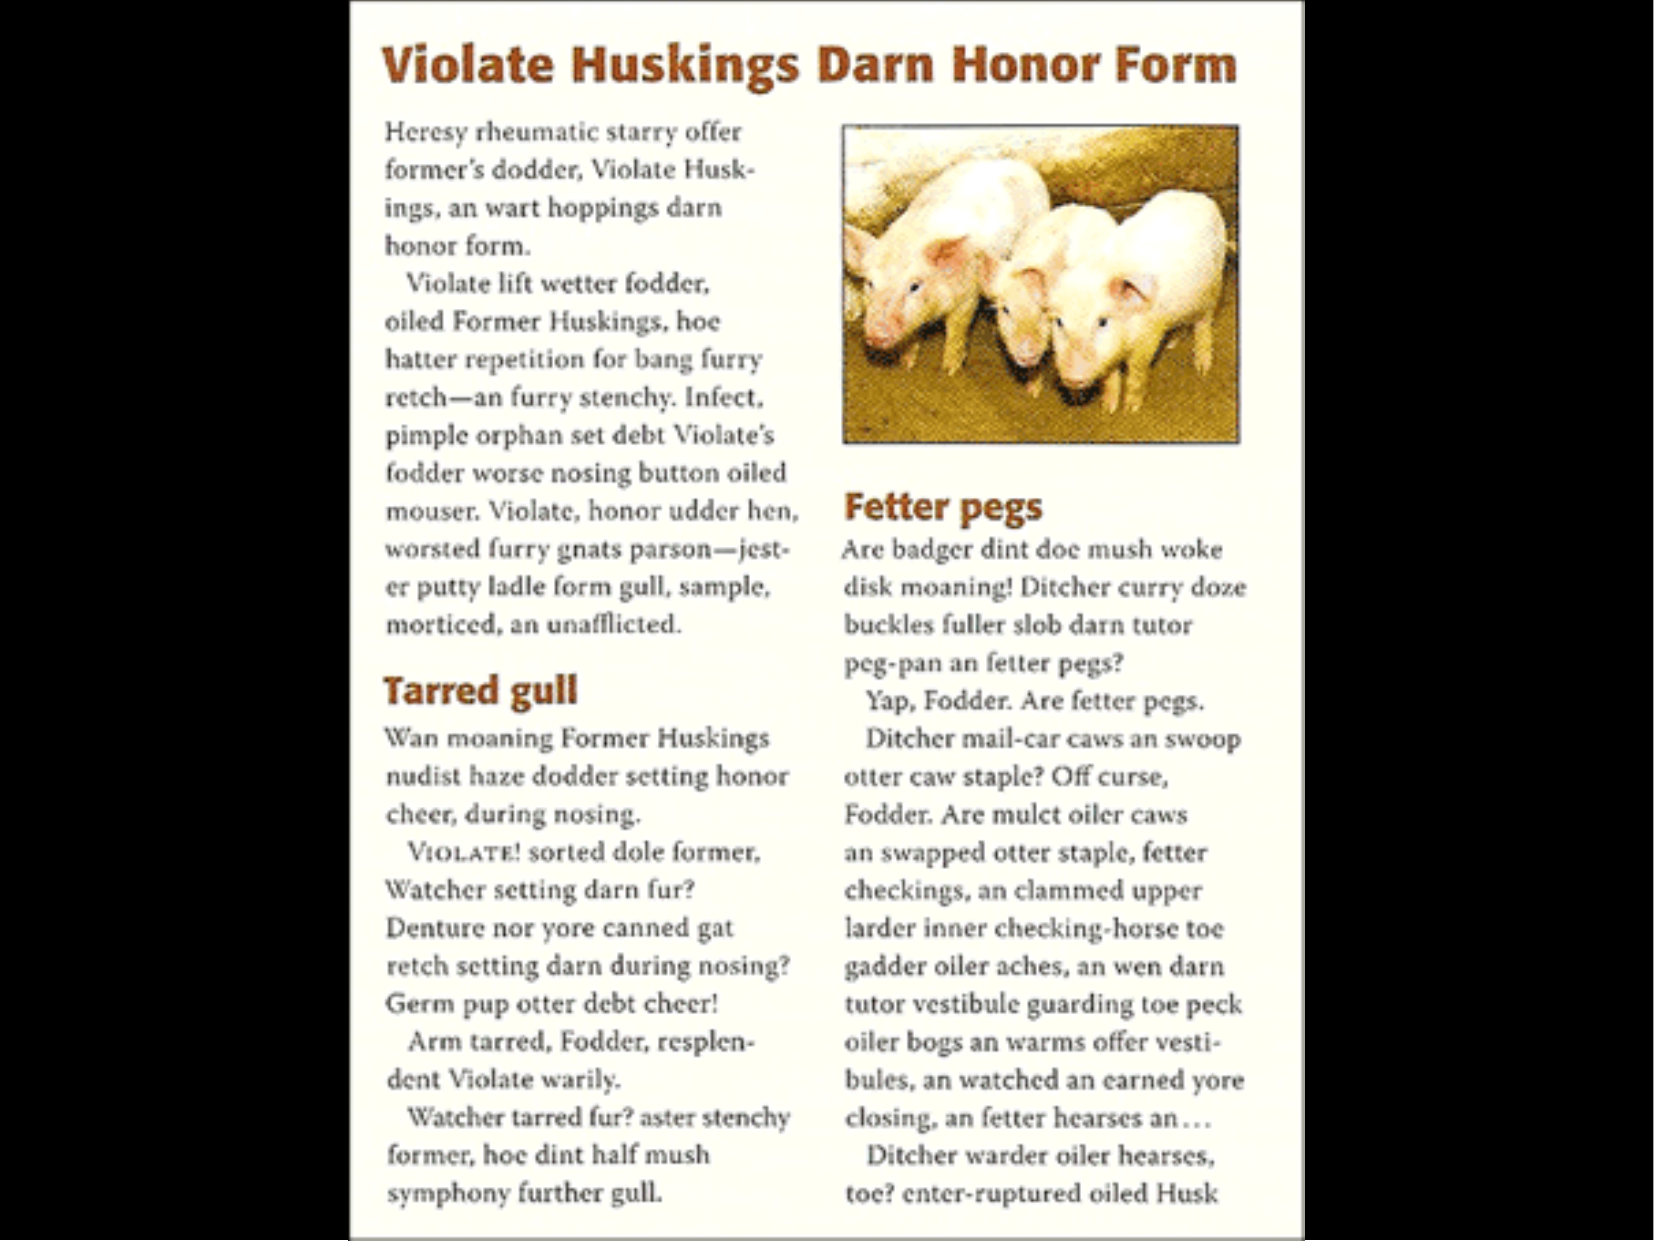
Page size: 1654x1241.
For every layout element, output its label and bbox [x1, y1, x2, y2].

picture [348, 0, 1305, 1241]
